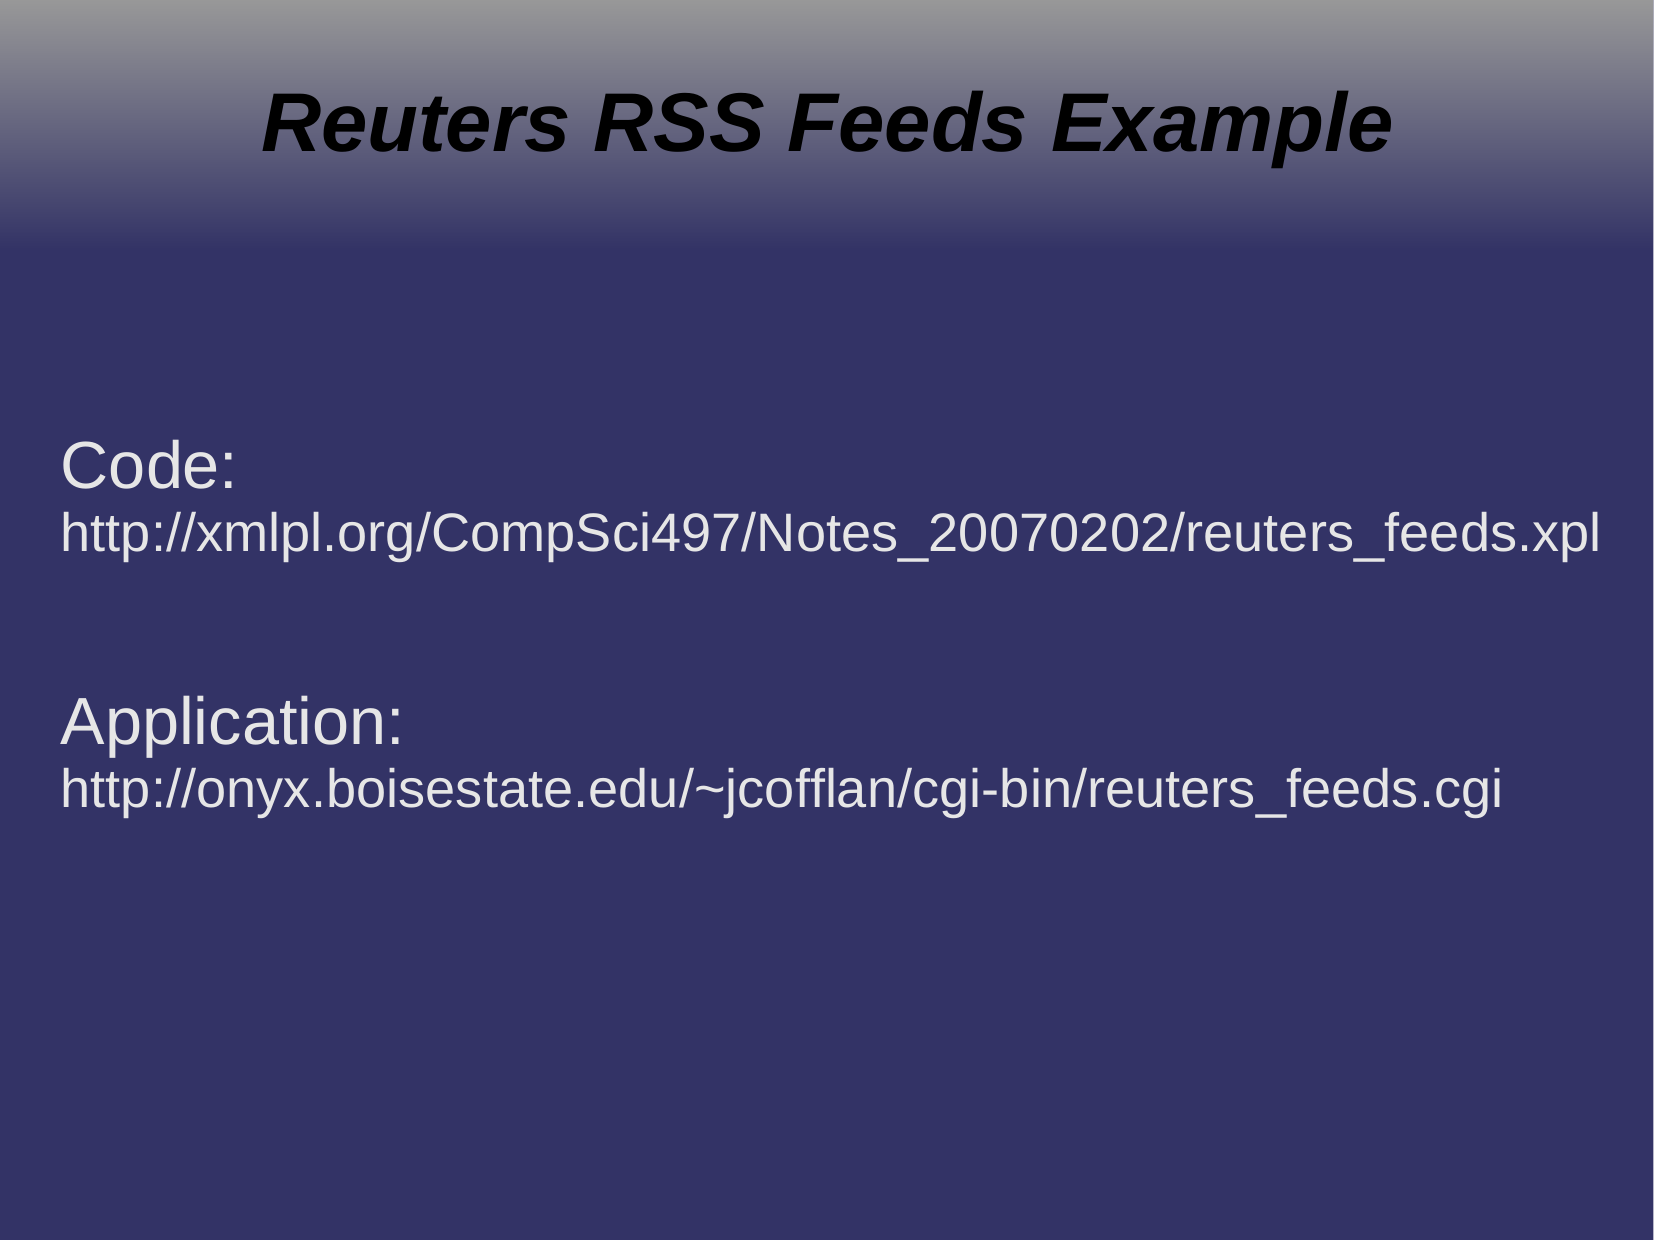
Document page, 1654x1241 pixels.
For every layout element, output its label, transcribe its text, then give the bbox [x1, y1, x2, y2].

list Code: http://xmlpl.org/CompSci497/Notes_20070202/reuters_feeds.xpl Application: http://onyx.boisestate.edu/~jcofflan/cgi-bin/reuters_feeds.cgi [49, 367, 1605, 1149]
title Reuters RSS Feeds Example [121, 19, 1534, 227]
